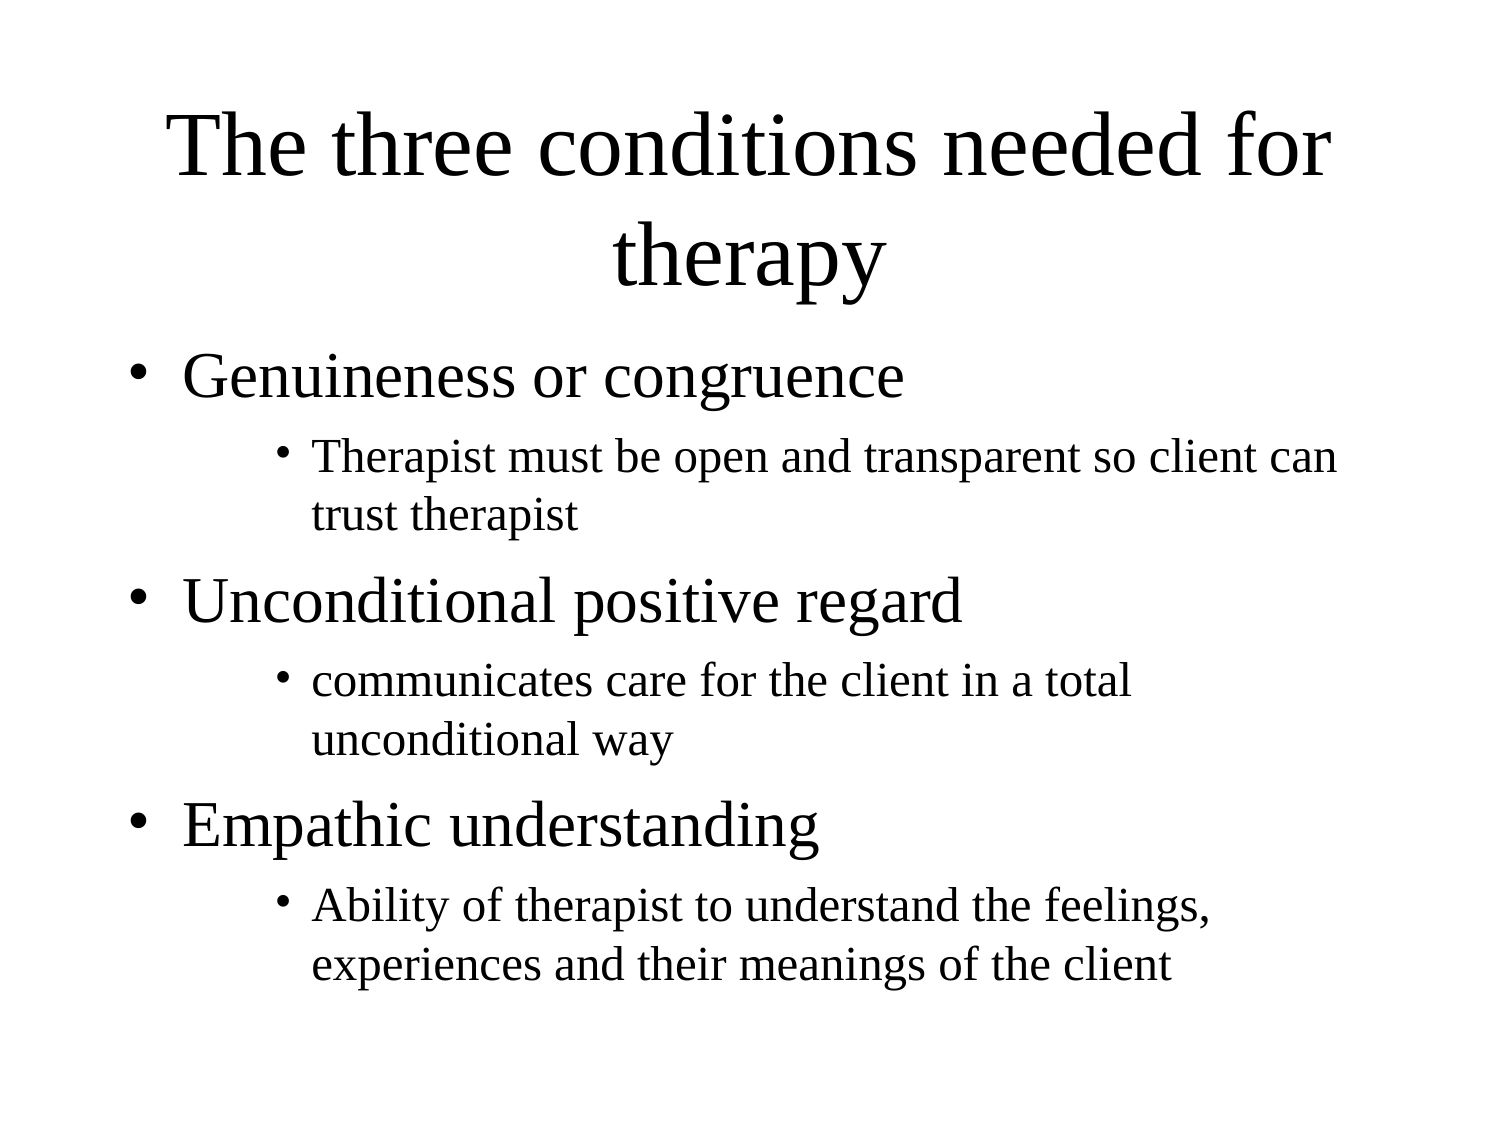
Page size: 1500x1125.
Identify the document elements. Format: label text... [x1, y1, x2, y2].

title The three conditions needed for therapy [112, 99, 1388, 288]
list Genuineness or congruence Therapist must be open and transparent so client can trust therapist Unconditional positive regard communicates care for the client in a total unconditional way Empathic understanding Ability of therapist to understand the feelings, experiences and their meanings of the client [112, 324, 1388, 1000]
